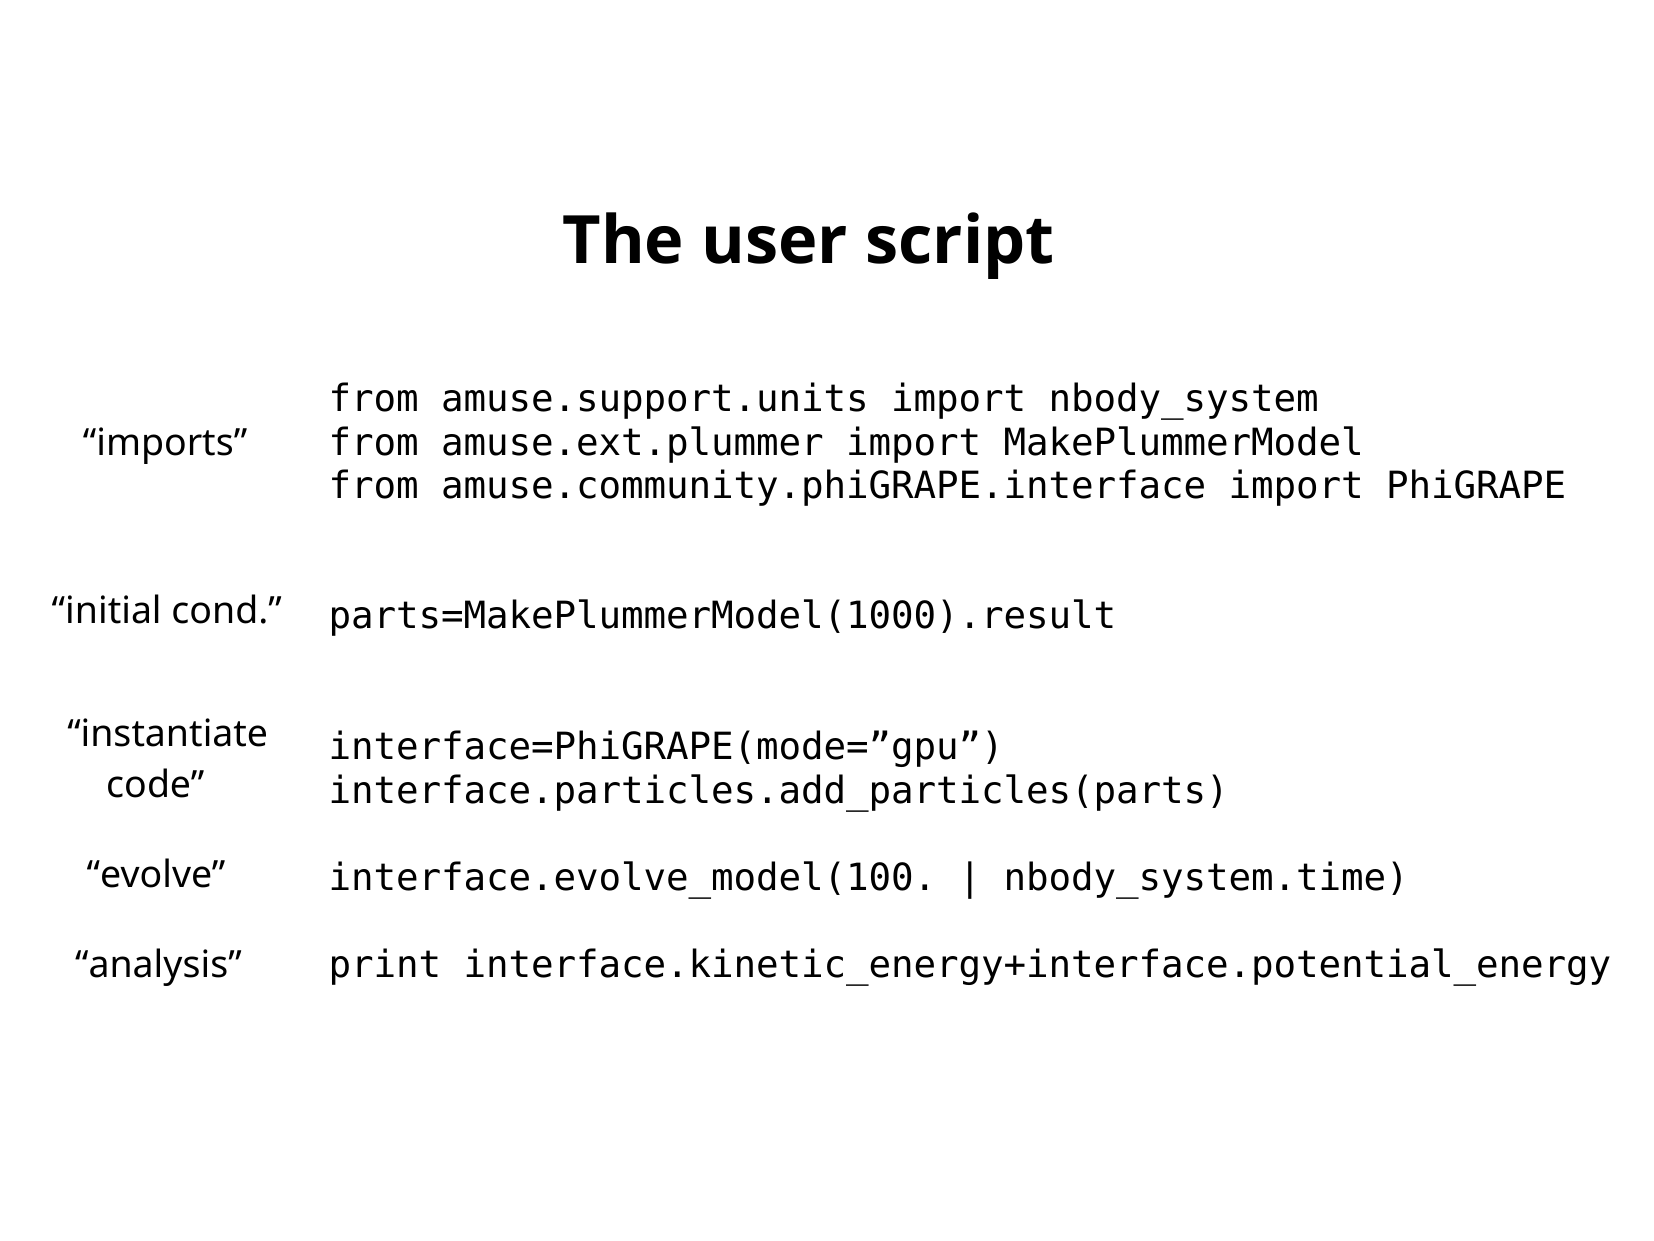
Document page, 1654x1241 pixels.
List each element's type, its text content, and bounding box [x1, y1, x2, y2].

text_box “initial cond.” [36, 576, 301, 653]
text_box The user script [547, 184, 1049, 309]
text_box “imports” [68, 407, 259, 484]
text_box “analysis” [60, 929, 256, 1006]
text_box “instantiate code” [52, 698, 285, 837]
text_box “evolve” [71, 840, 244, 917]
text_box from amuse.support.units import nbody_system from amuse.ext.plummer import MakePlummerModel from amuse.community.phiGRAPE.interface import PhiGRAPE parts=MakePlummerModel(1000).result interface=PhiGRAPE(mode=”gpu”) interface.particles.add_particles(parts) interface.evolve_model(100. | nbody_system.time) print interface.kinetic_energy+interface.potential_energy [313, 369, 1626, 994]
